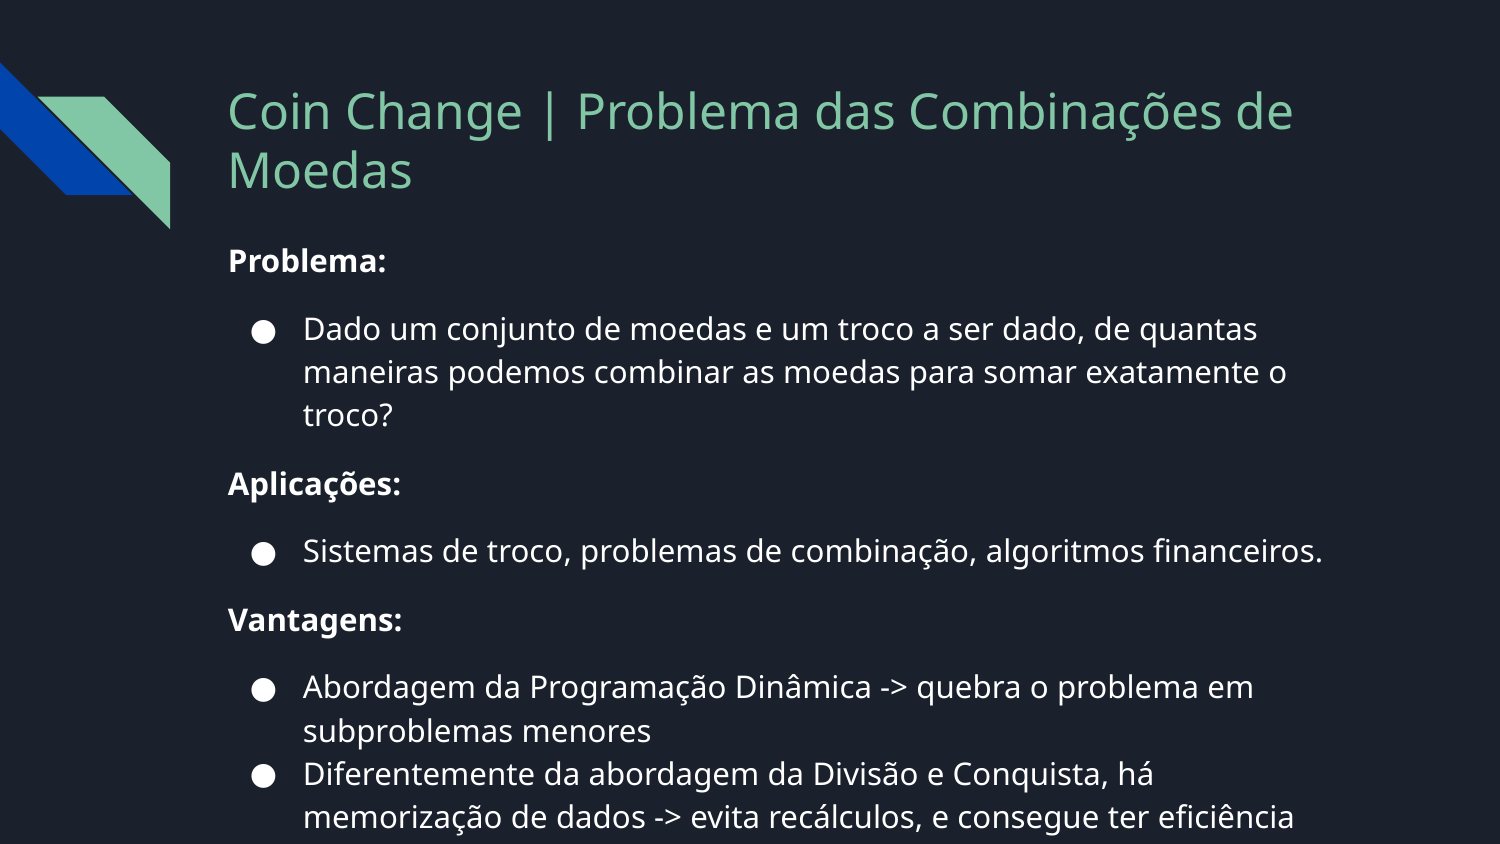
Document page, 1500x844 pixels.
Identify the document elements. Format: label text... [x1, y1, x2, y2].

list Problema: Dado um conjunto de moedas e um troco a ser dado, de quantas maneiras podemos combinar as moedas para somar exatamente o troco? Aplicações: Sistemas de troco, problemas de combinação, algoritmos financeiros. Vantagens: Abordagem da Programação Dinâmica -> quebra o problema em subproblemas menores Diferentemente da abordagem da Divisão e Conquista, há memorização de dados -> evita recálculos, e consegue ter eficiência O(n × m) [212, 220, 1368, 818]
title Coin Change | Problema das Combinações de Moedas [212, 64, 1368, 215]
